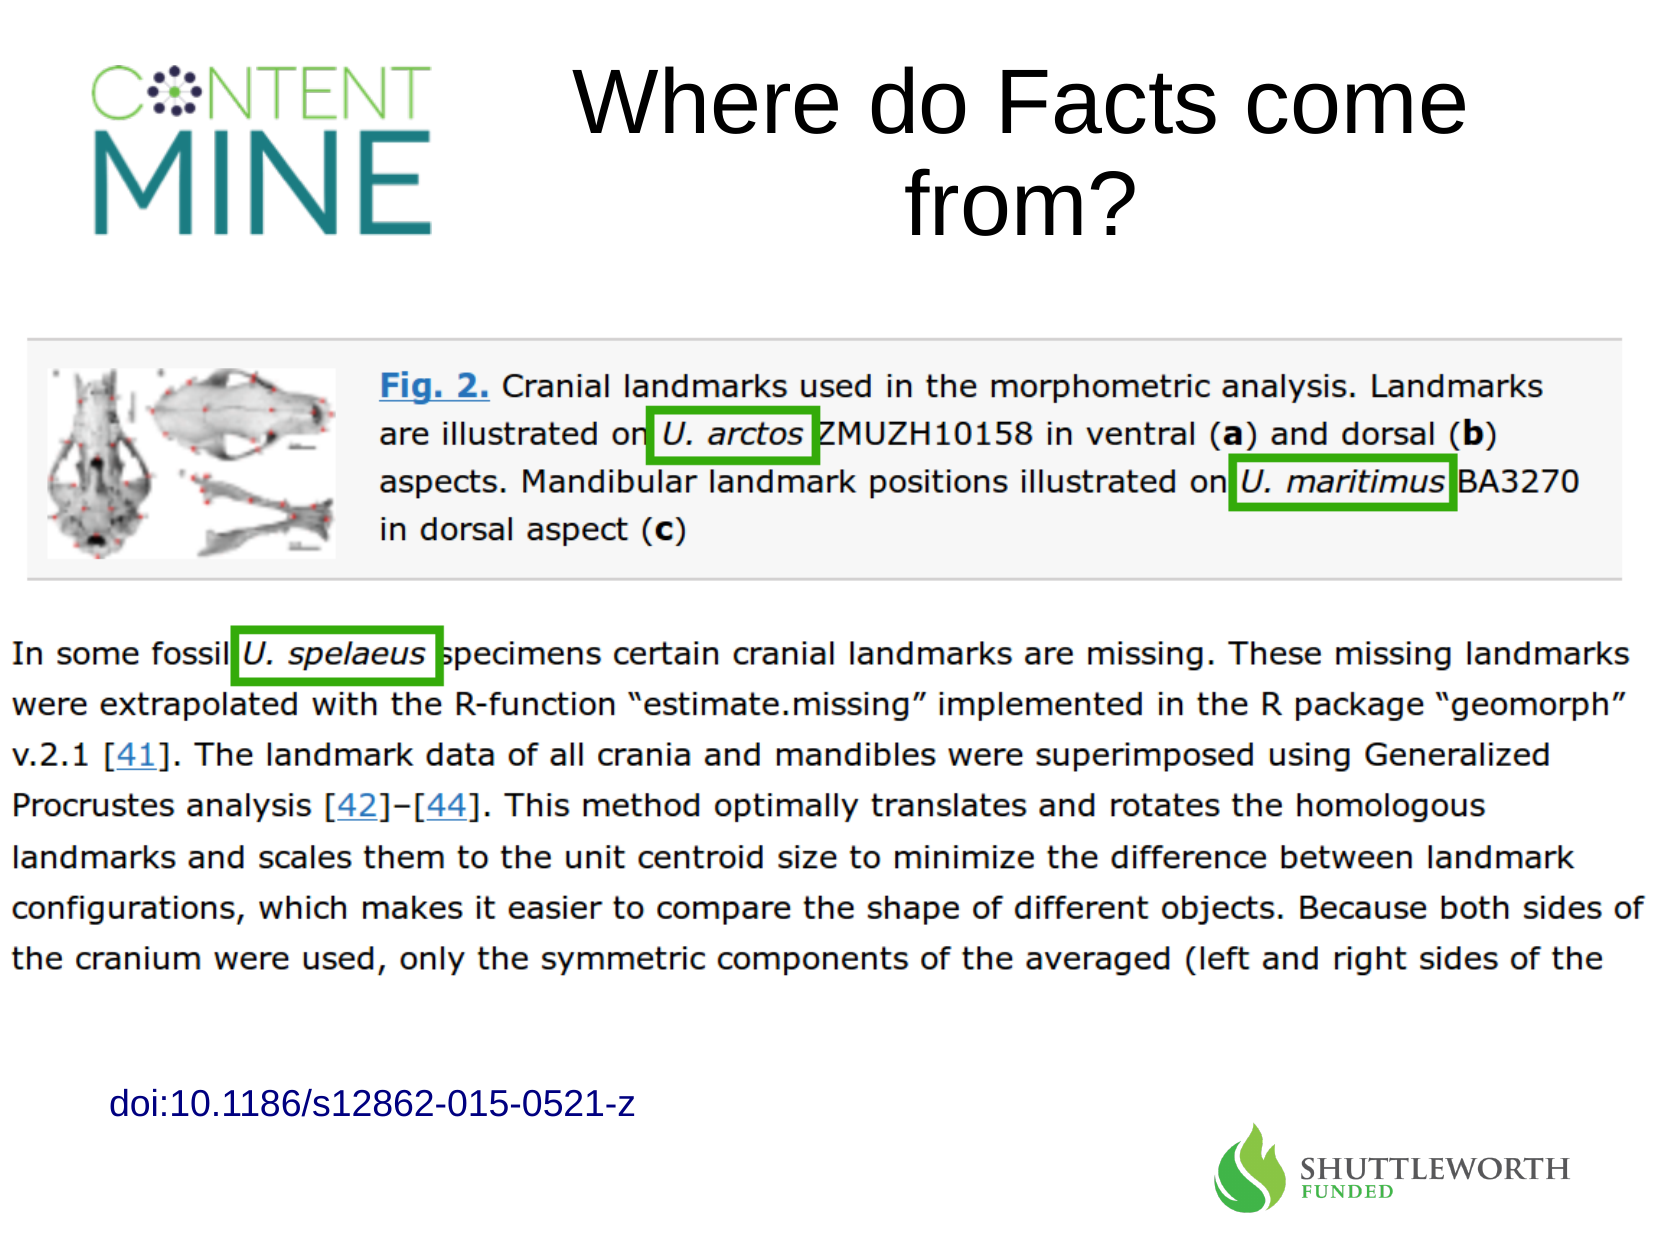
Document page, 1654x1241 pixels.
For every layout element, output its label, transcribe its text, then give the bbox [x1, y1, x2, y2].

picture [1200, 1112, 1581, 1222]
text_box doi:10.1186/s12862-015-0521-z [94, 1074, 662, 1132]
picture [91, 64, 432, 236]
title Where do Facts come from? [472, 49, 1571, 257]
picture [0, 315, 1654, 987]
